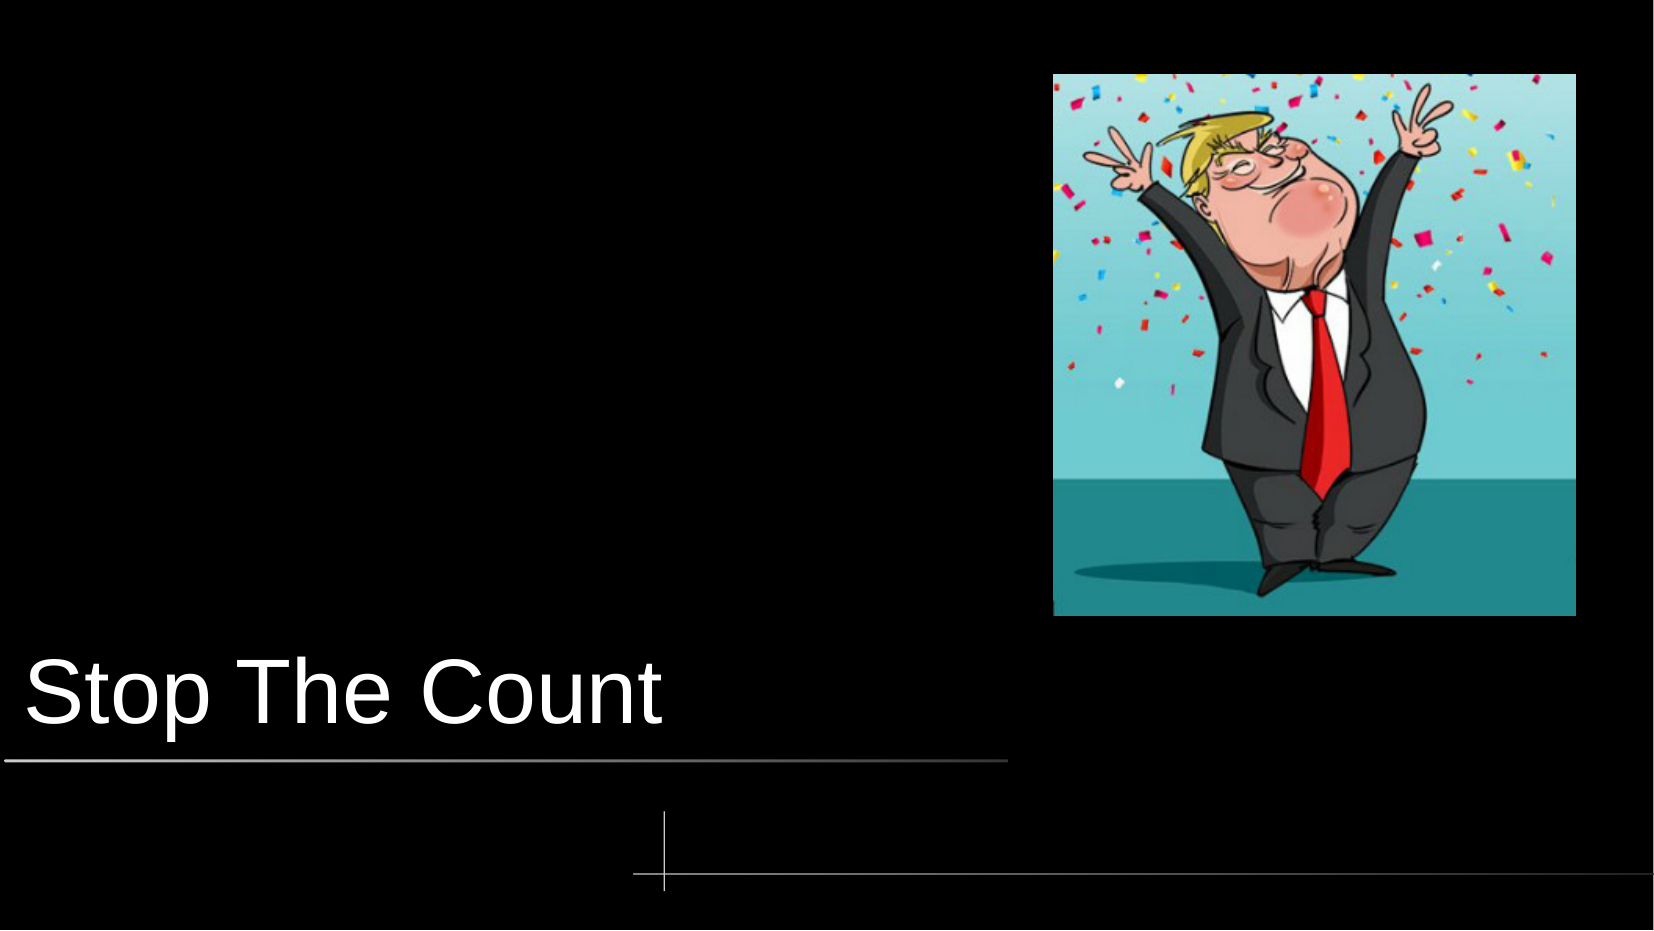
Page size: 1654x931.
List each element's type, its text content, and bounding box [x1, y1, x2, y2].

title Stop The Count [23, 637, 1501, 746]
picture [1053, 74, 1576, 616]
